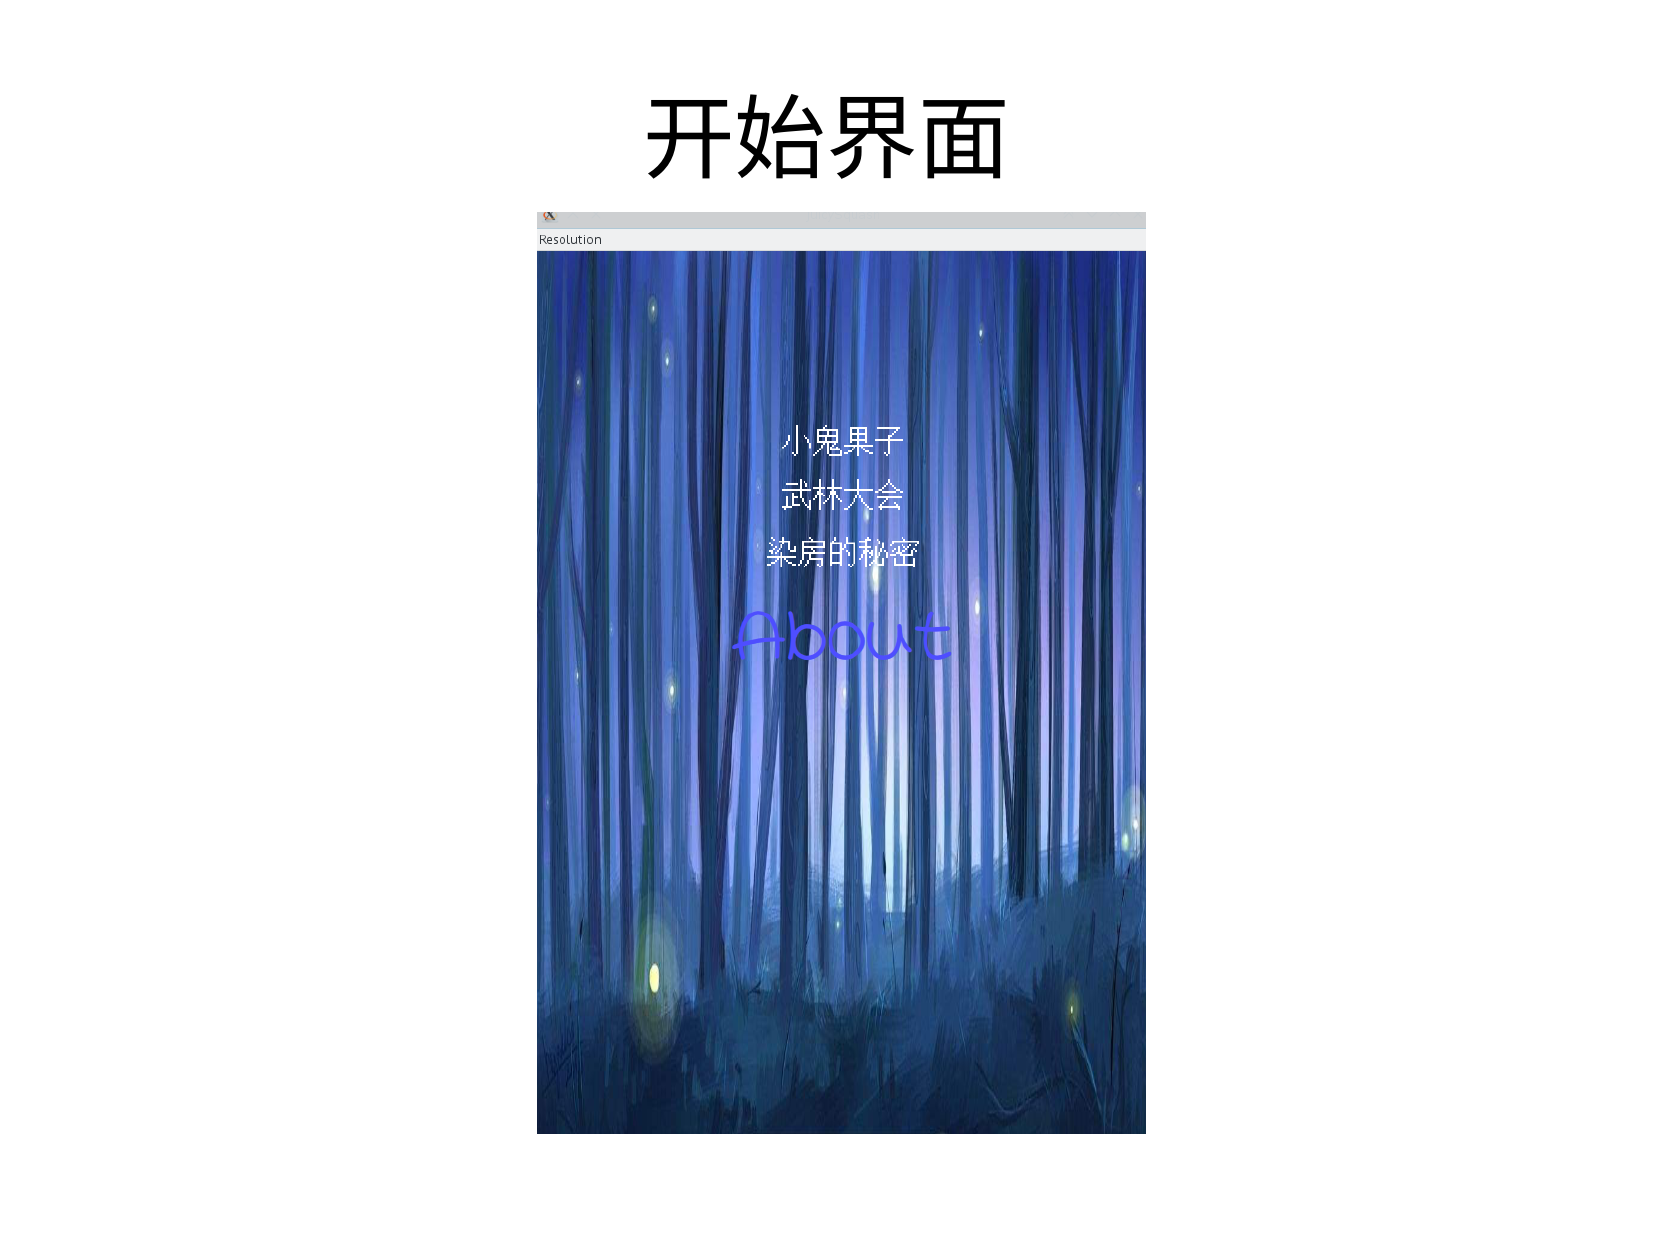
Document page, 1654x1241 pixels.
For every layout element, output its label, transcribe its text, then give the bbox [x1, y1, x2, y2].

picture [537, 212, 1146, 1134]
title 开始界面 [82, 49, 1571, 213]
